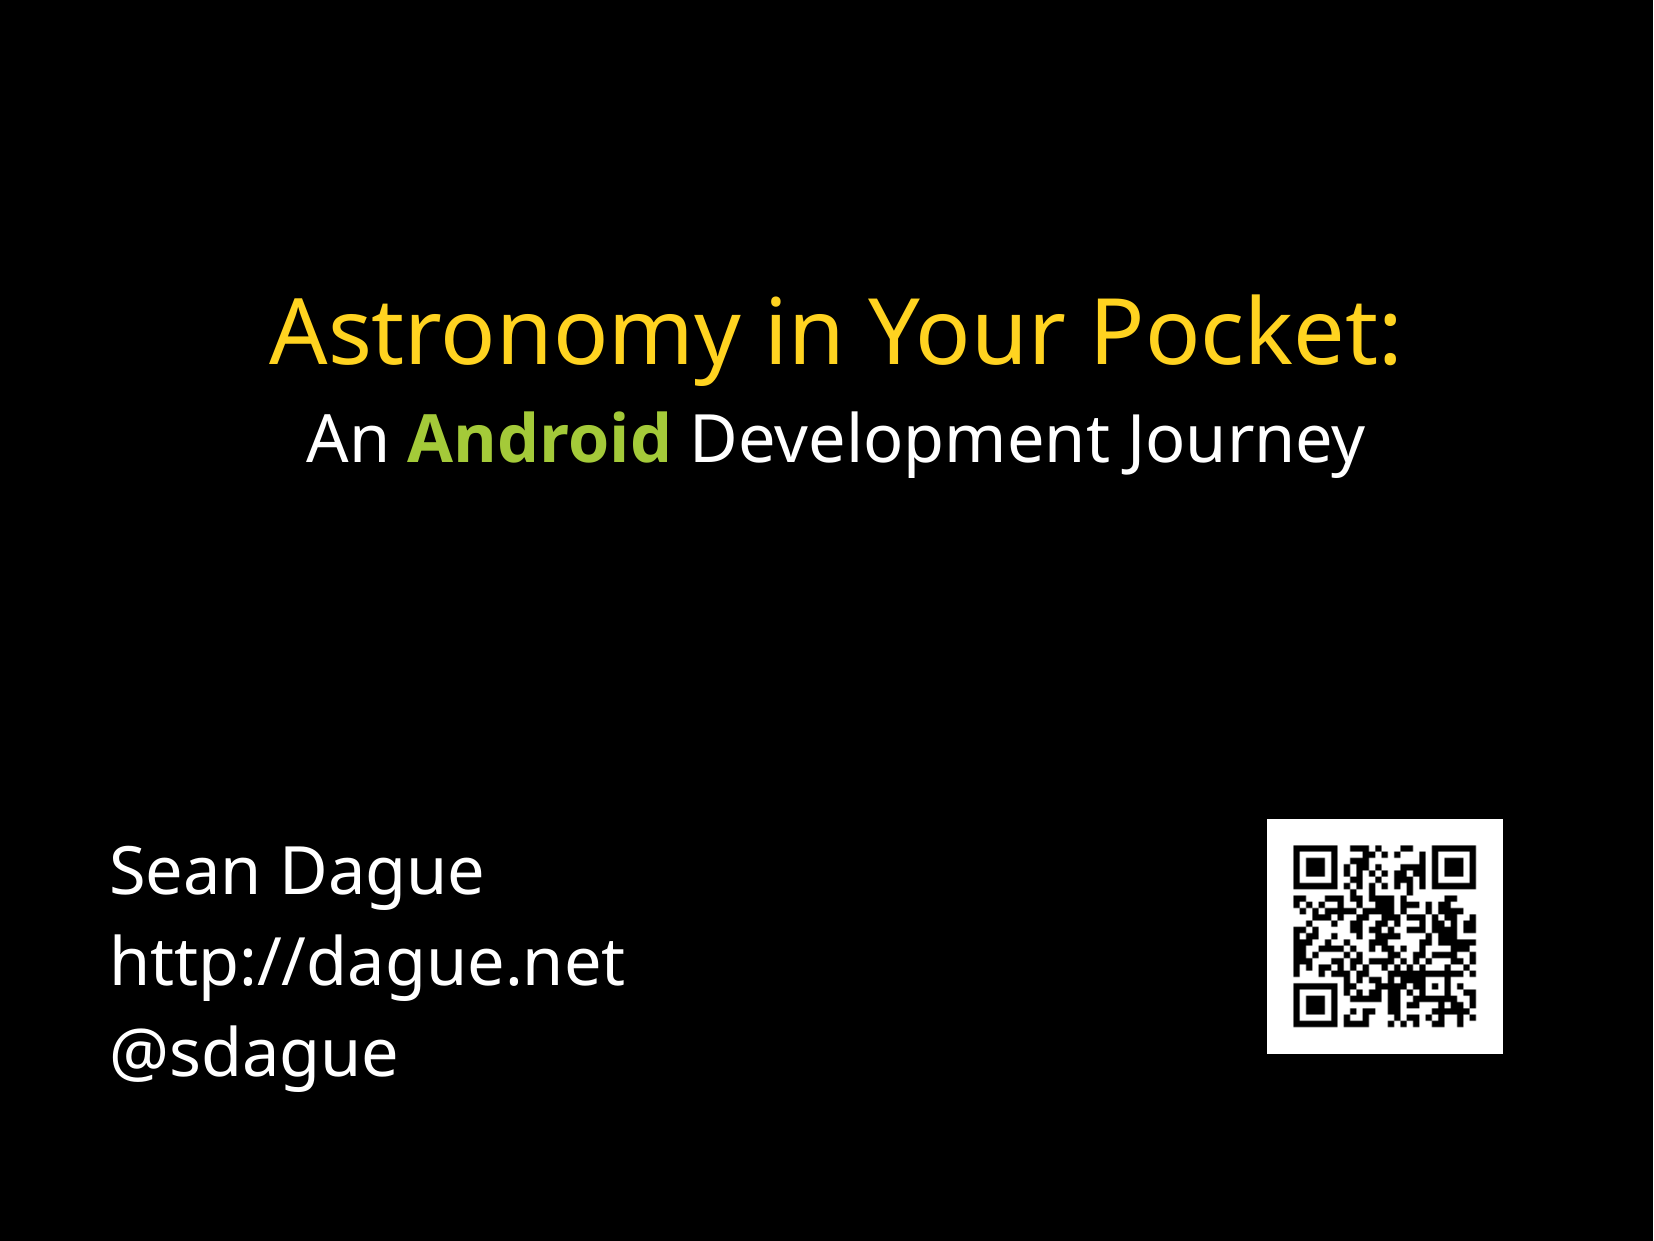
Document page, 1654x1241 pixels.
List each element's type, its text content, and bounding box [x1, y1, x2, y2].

title Astronomy in Your Pocket: An Android Development Journey [92, 270, 1581, 478]
picture [1267, 819, 1503, 1054]
subtitle Sean Dague http://dague.net @sdague [73, 543, 1582, 1103]
